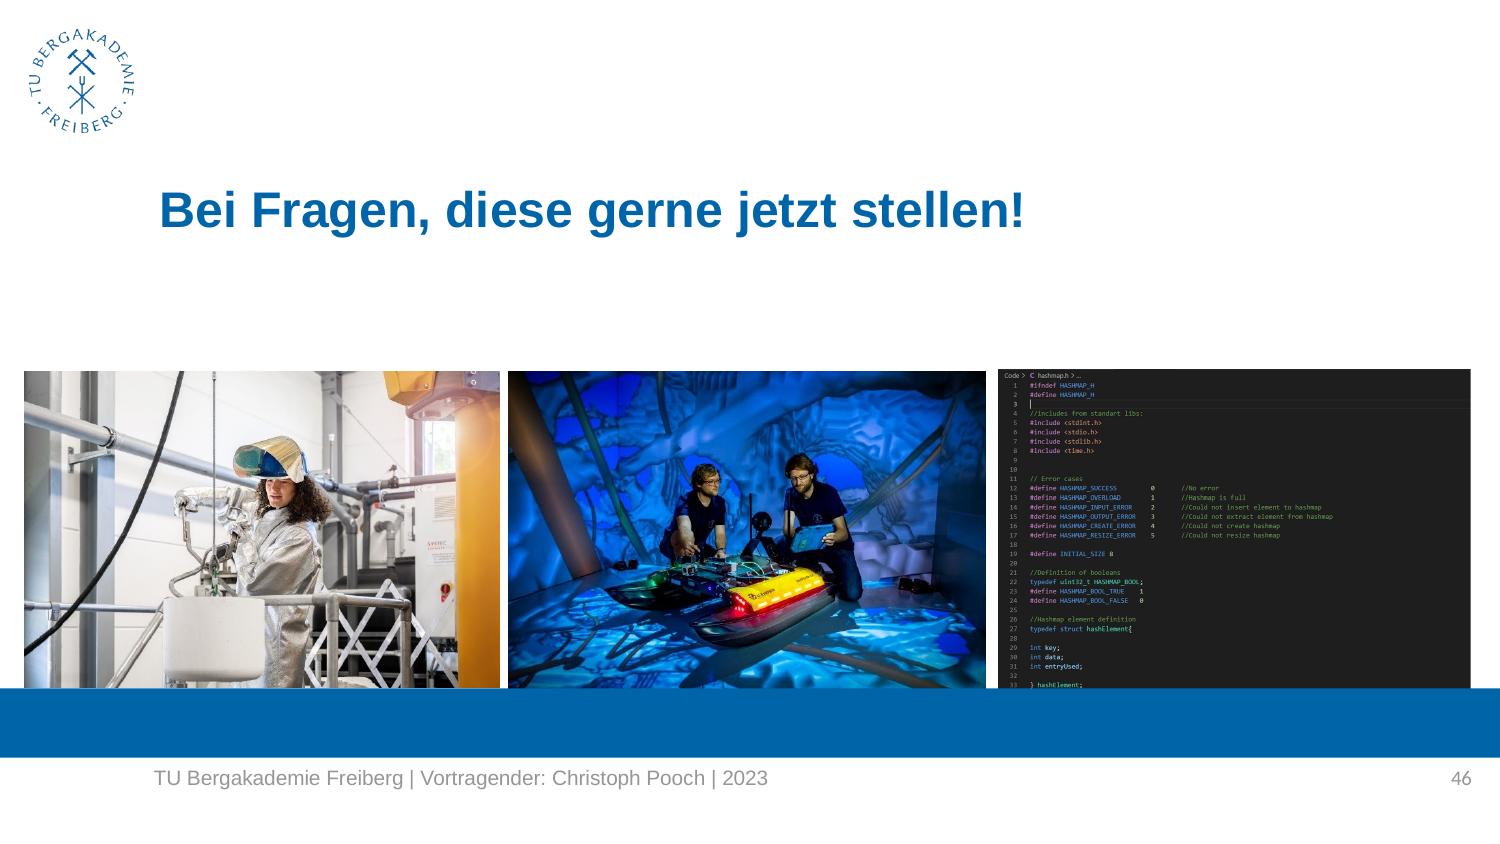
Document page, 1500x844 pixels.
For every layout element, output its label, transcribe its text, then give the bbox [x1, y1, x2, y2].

footer TU Bergakademie Freiberg | Vortragender: Christoph Pooch | 2023 [153, 764, 1353, 824]
picture [24, 371, 500, 688]
picture [936, 671, 942, 681]
list Bei Fragen, diese gerne jetzt stellen! [159, 177, 1359, 248]
text_box [0, 688, 1500, 758]
picture [508, 371, 986, 688]
picture [887, 638, 896, 643]
picture [29, 29, 134, 133]
picture [998, 369, 1471, 688]
slide_number 44 [1352, 764, 1473, 825]
